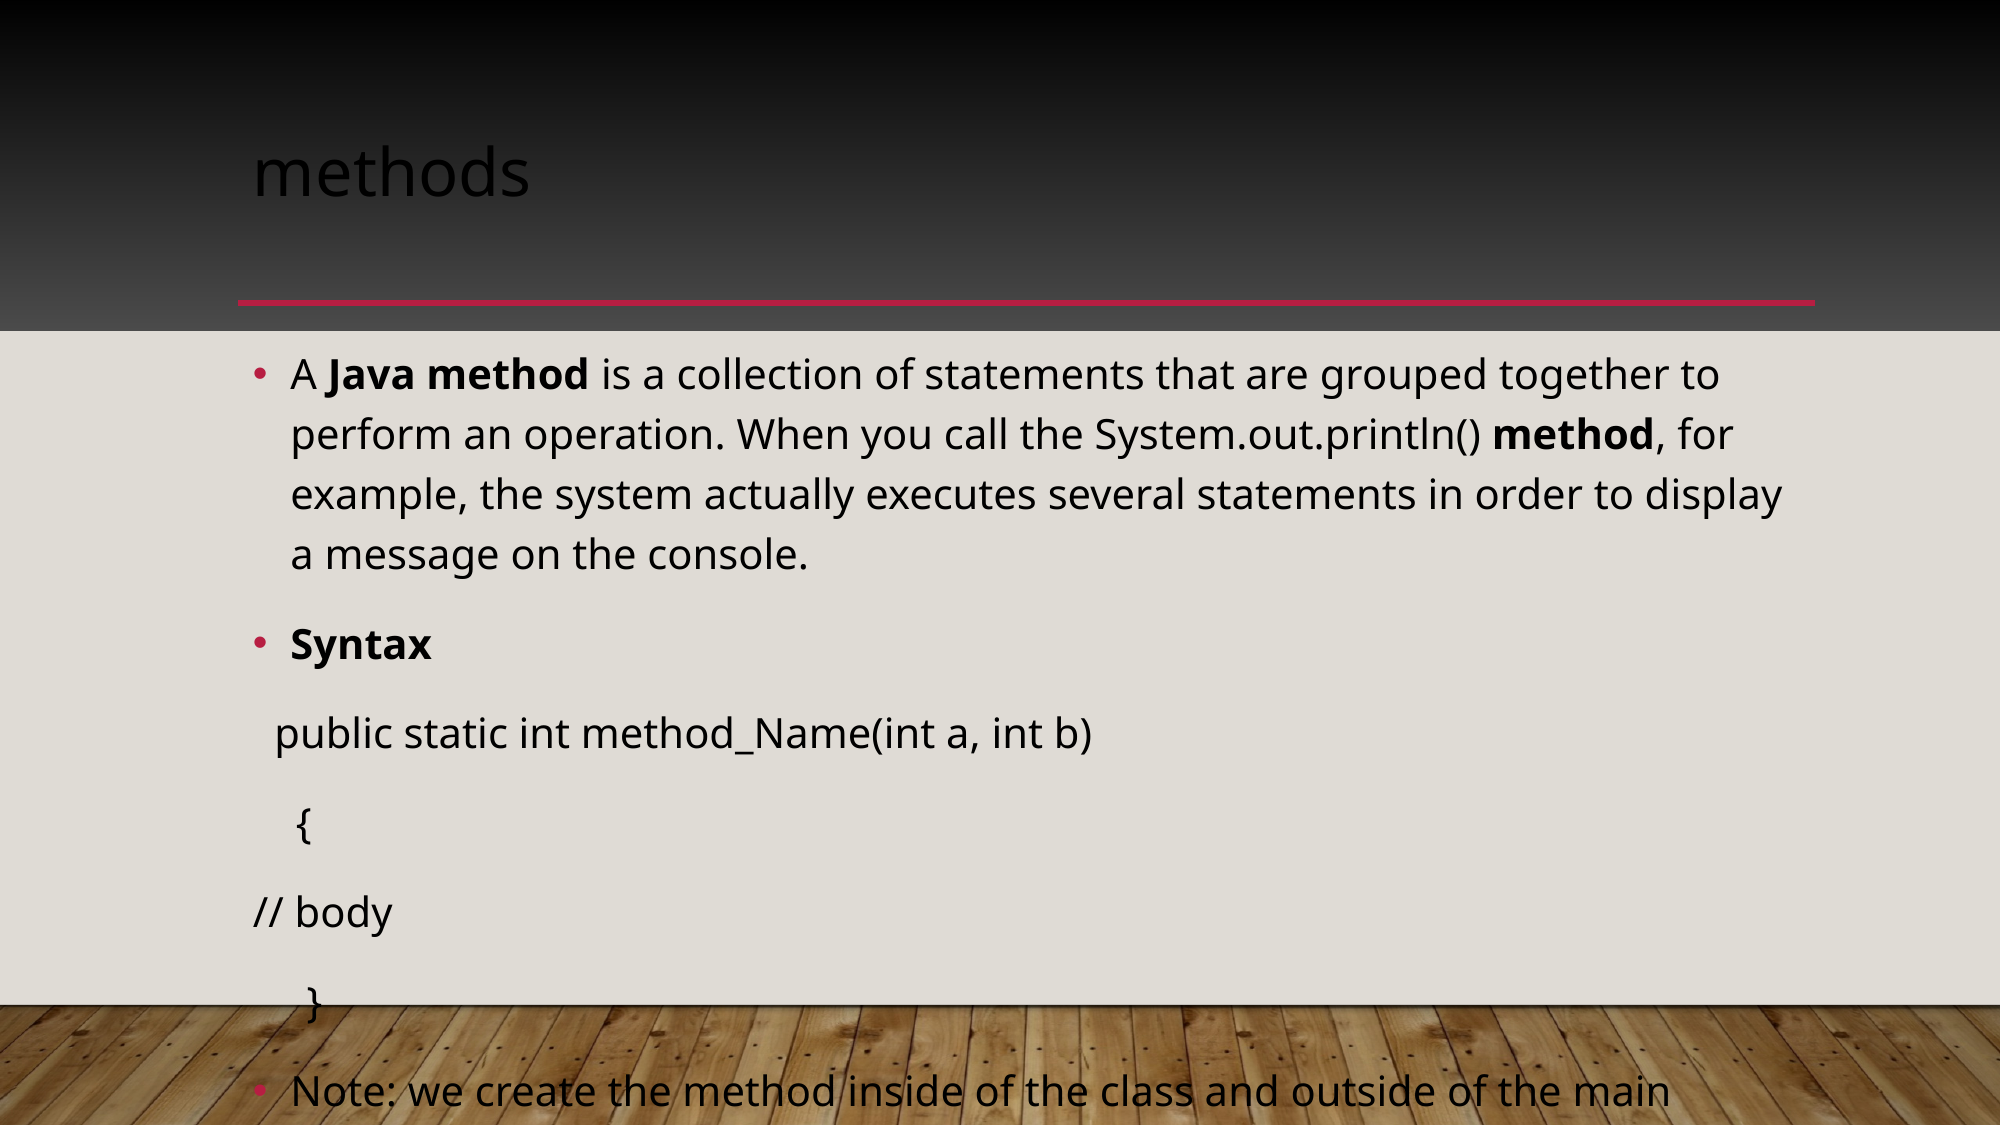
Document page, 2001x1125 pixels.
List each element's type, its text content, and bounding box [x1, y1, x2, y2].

picture [0, 1005, 2000, 1125]
list A Java method is a collection of statements that are grouped together to perform an operation. When you call the System.out.println() method, for example, the system actually executes several statements in order to display a message on the console. Syntax public static int method_Name(int a, int b) { // body } Note: we create the method inside of the class and outside of the main method but we call the method inside the main method. [238, 330, 1814, 897]
title methods [238, 131, 1814, 305]
